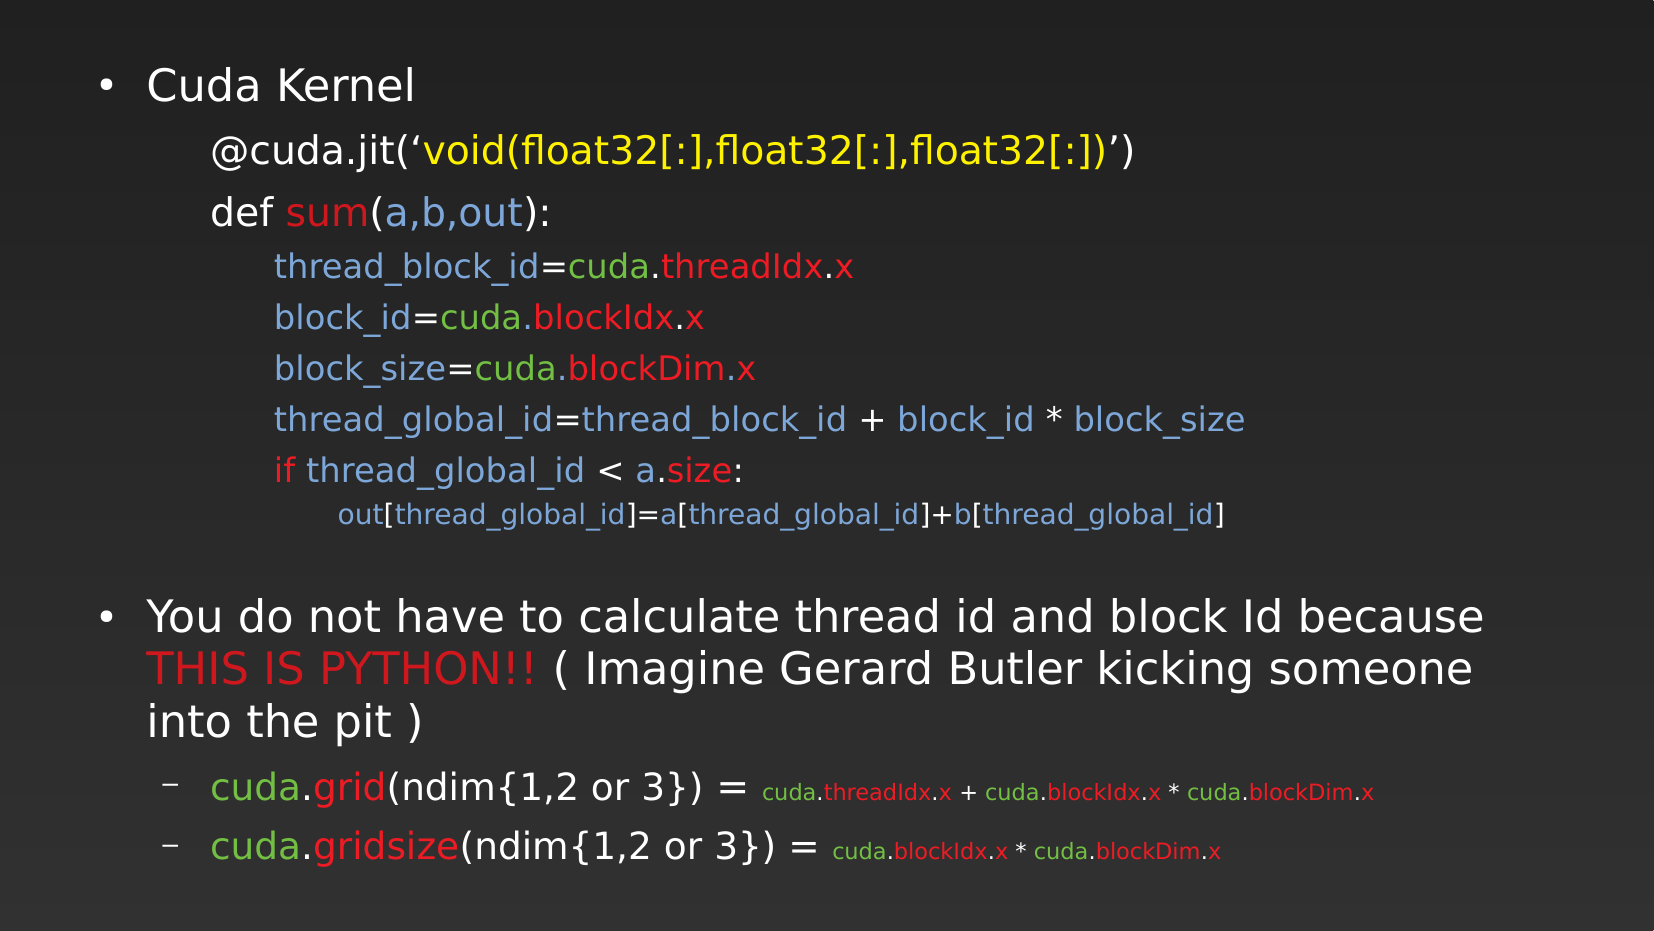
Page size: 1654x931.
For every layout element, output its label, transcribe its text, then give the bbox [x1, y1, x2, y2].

list Cuda Kernel @cuda.jit(‘void(float32[:],float32[:],float32[:])’) def sum(a,b,out): thread_block_id=cuda.threadIdx.x block_id=cuda.blockIdx.x block_size=cuda.blockDim.x thread_global_id=thread_block_id + block_id * block_size if thread_global_id < a.size: out[thread_global_id]=a[thread_global_id]+b[thread_global_id] You do not have to calculate thread id and block Id because THIS IS PYTHON!! ( Imagine Gerard Butler kicking someone into the pit ) cuda.grid(ndim{1,2 or 3}) = cuda.threadIdx.x + cuda.blockIdx.x * cuda.blockDim.x cuda.gridsize(ndim{1,2 or 3}) = cuda.blockIdx.x * cuda.blockDim.x [82, 60, 1571, 871]
